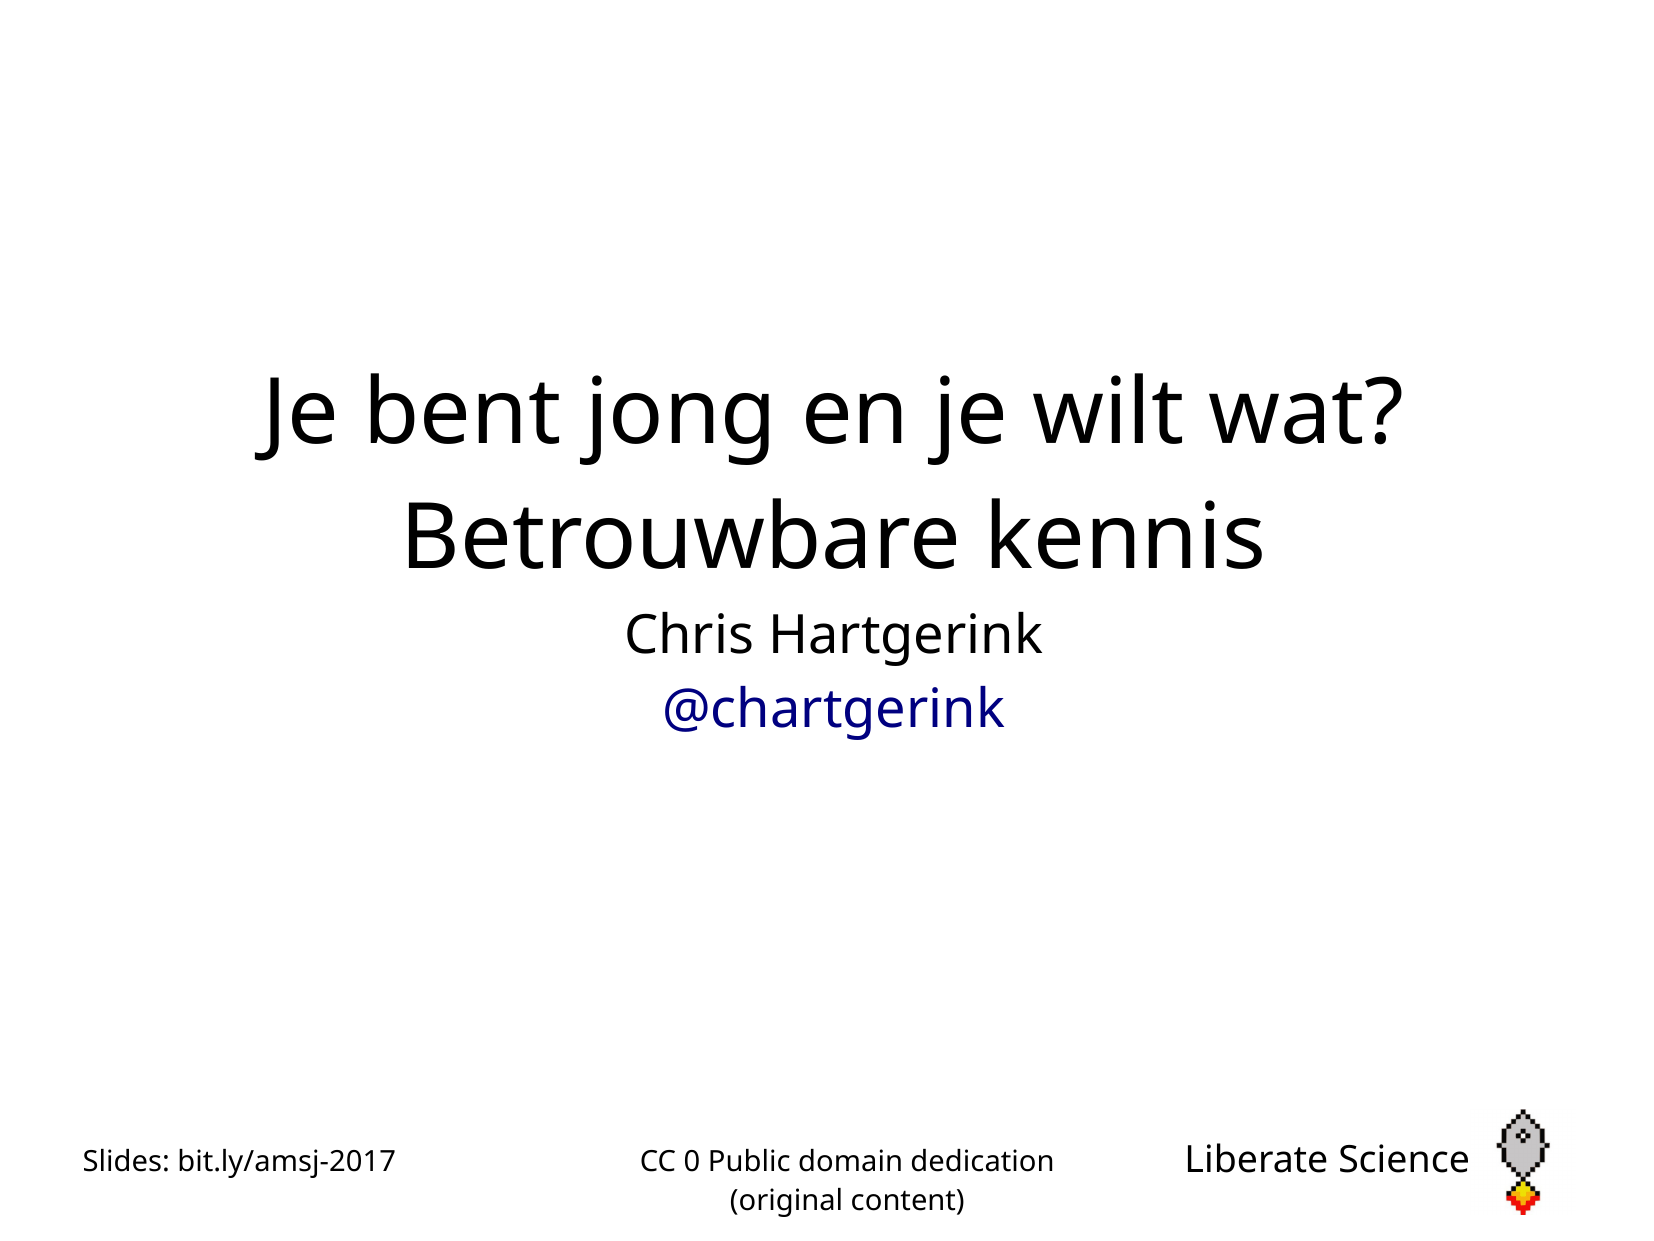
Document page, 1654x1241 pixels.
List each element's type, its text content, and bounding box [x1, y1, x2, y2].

title Je bent jong en je wilt wat? Betrouwbare kennis Chris Hartgerink @chartgerink [90, 369, 1579, 721]
picture [1470, 1109, 1576, 1215]
